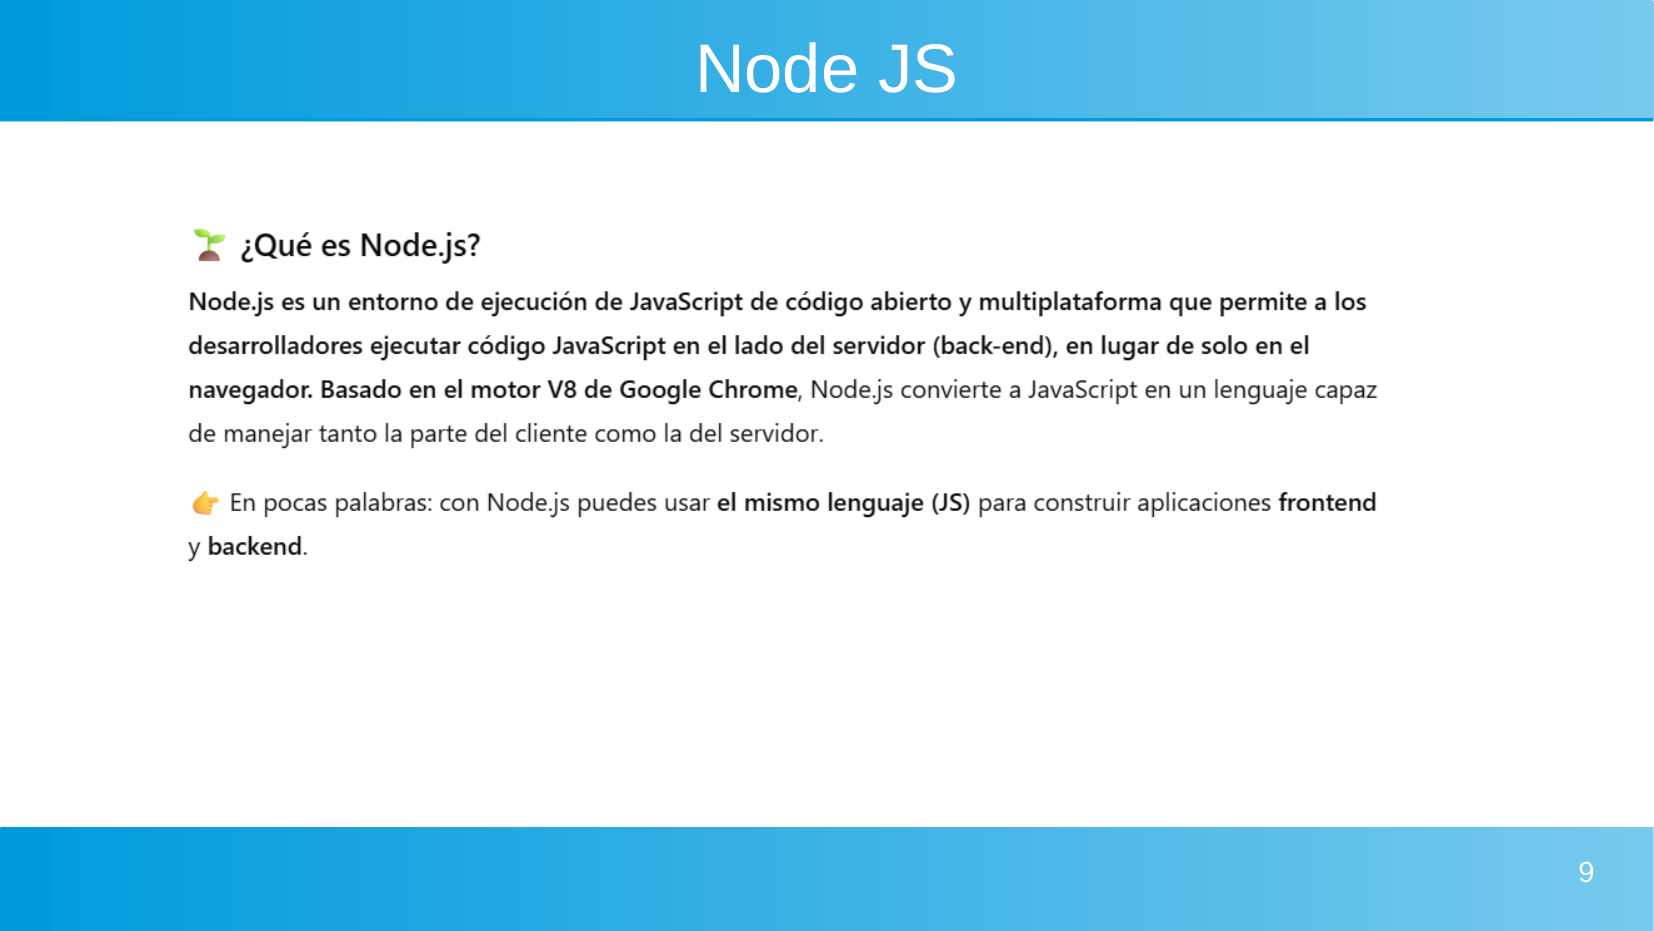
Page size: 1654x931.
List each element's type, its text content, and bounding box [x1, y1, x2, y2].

title Node JS [59, 29, 1595, 108]
picture [154, 206, 1388, 570]
